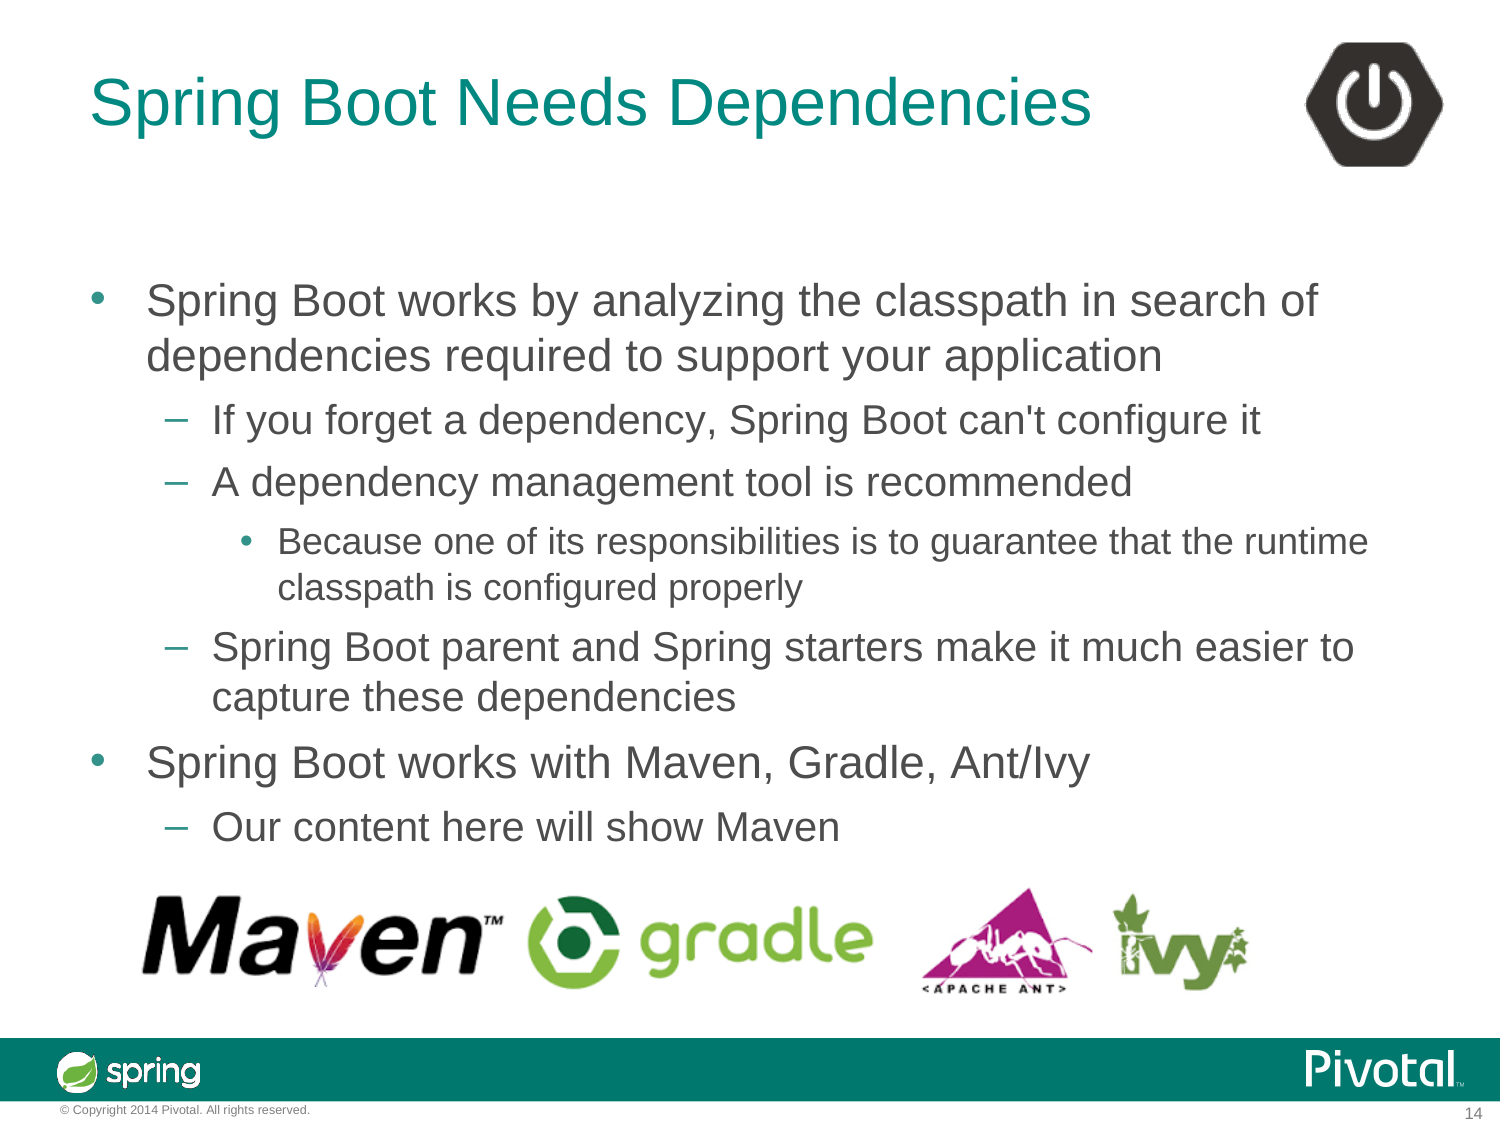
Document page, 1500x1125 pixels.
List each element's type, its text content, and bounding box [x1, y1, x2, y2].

picture [1306, 1050, 1464, 1087]
picture [1275, 29, 1470, 193]
picture [135, 893, 506, 987]
list Spring Boot works by analyzing the classpath in search of dependencies required to support your application If you forget a dependency, Spring Boot can't configure it A dependency management tool is recommended Because one of its responsibilities is to guarantee that the runtime classpath is configured properly Spring Boot parent and Spring starters make it much easier to capture these dependencies Spring Boot works with Maven, Gradle, Ant/Ivy Our content here will show Maven [75, 262, 1426, 931]
title Spring Boot Needs Dependencies [75, 45, 1426, 233]
picture [526, 855, 1420, 1025]
picture [32, 1041, 210, 1103]
